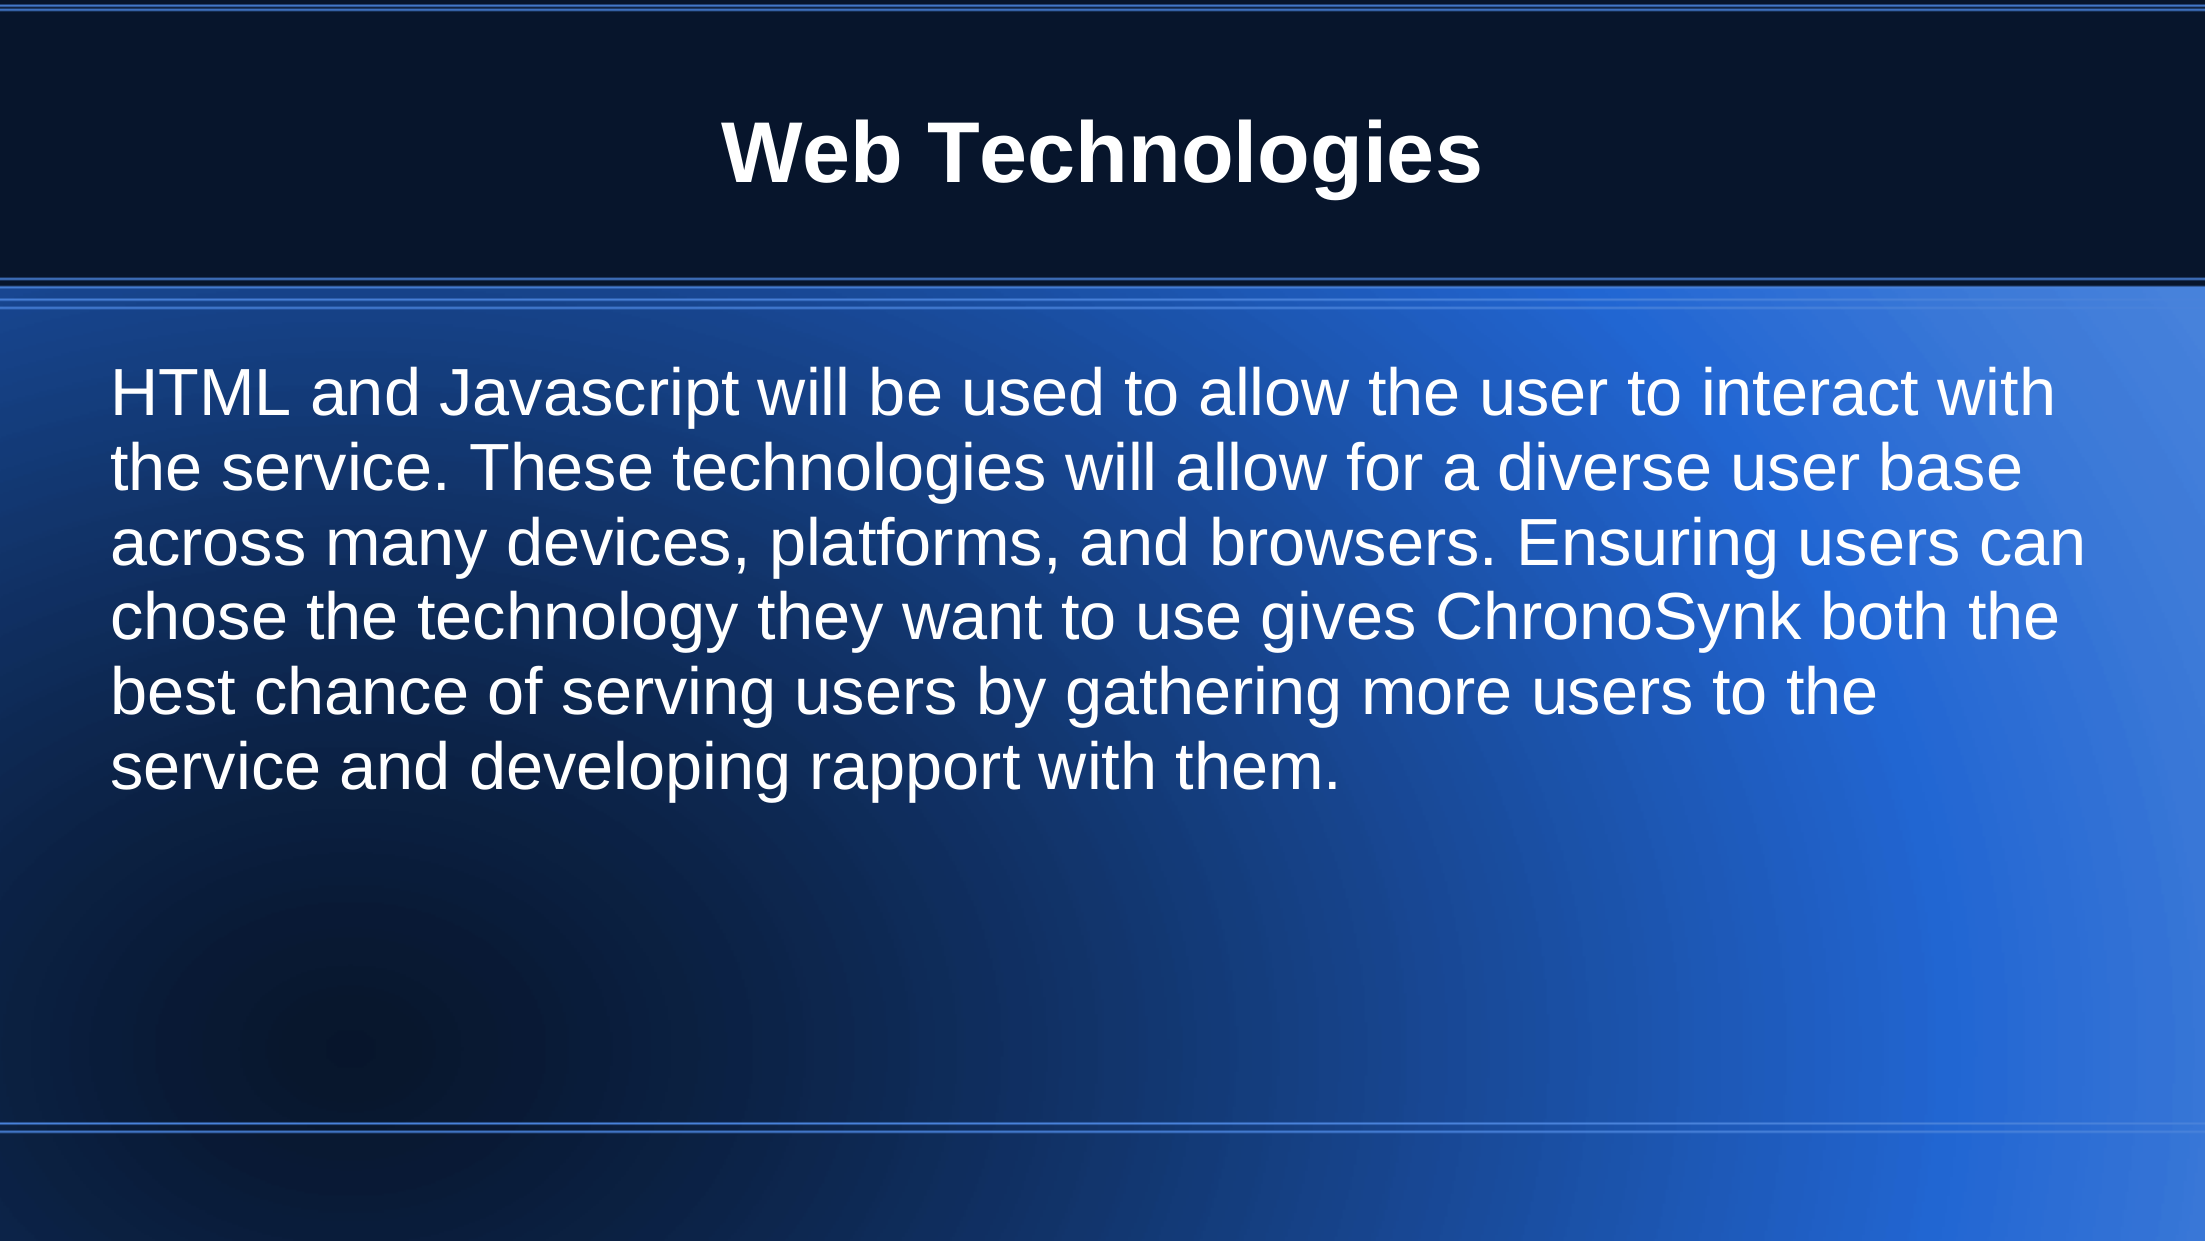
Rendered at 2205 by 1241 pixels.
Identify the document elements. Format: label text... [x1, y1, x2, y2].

picture [0, 0, 2205, 1241]
title Web Technologies [110, 49, 2095, 257]
list HTML and Javascript will be used to allow the user to interact with the service. These technologies will allow for a diverse user base across many devices, platforms, and browsers. Ensuring users can chose the technology they want to use gives ChronoSynk both the best chance of serving users by gathering more users to the service and developing rapport with them. [110, 355, 2095, 1058]
